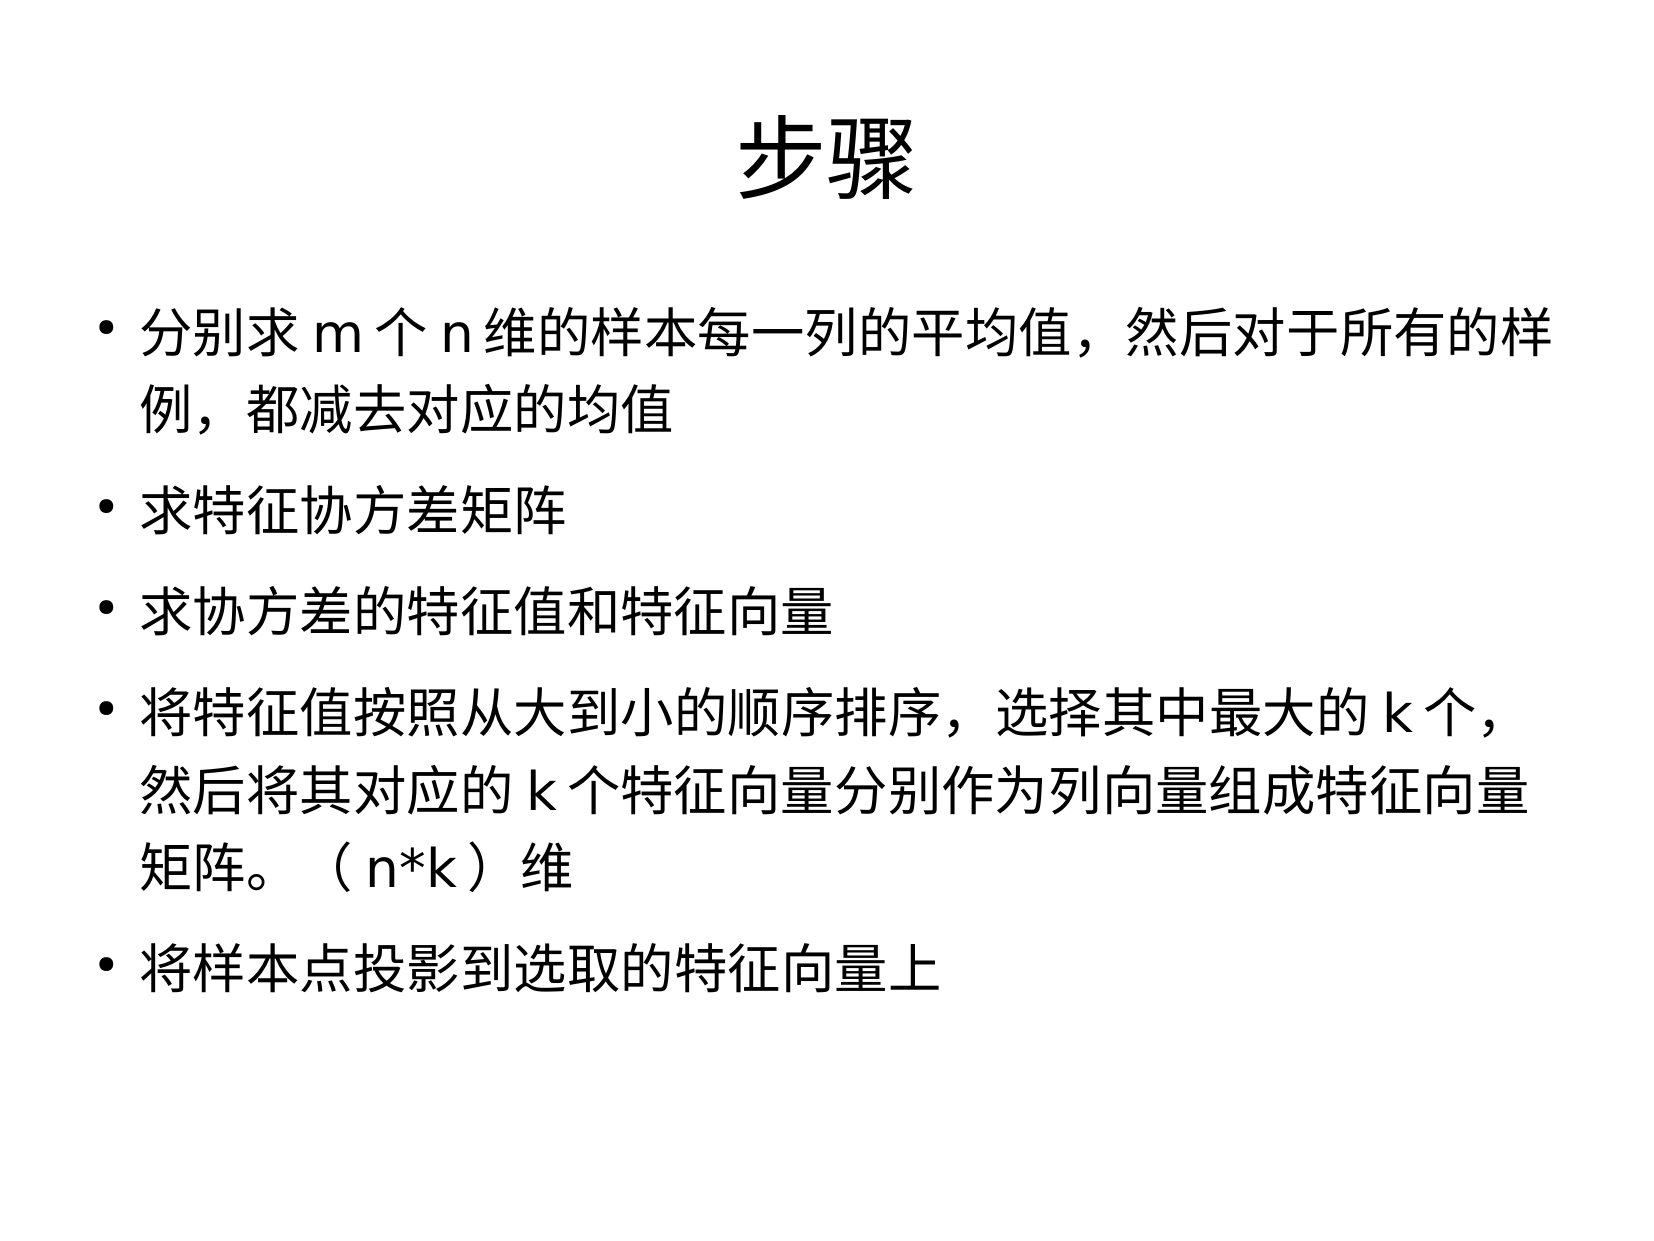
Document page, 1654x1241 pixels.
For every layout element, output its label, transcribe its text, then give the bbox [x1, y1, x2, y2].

list 分别求m个n维的样本每一列的平均值，然后对于所有的样例，都减去对应的均值 求特征协方差矩阵 求协方差的特征值和特征向量 将特征值按照从大到小的顺序排序，选择其中最大的k个，然后将其对应的k个特征向量分别作为列向量组成特征向量矩阵。（n*k）维 将样本点投影到选取的特征向量上 [82, 290, 1571, 1010]
title 步骤 [82, 49, 1571, 257]
